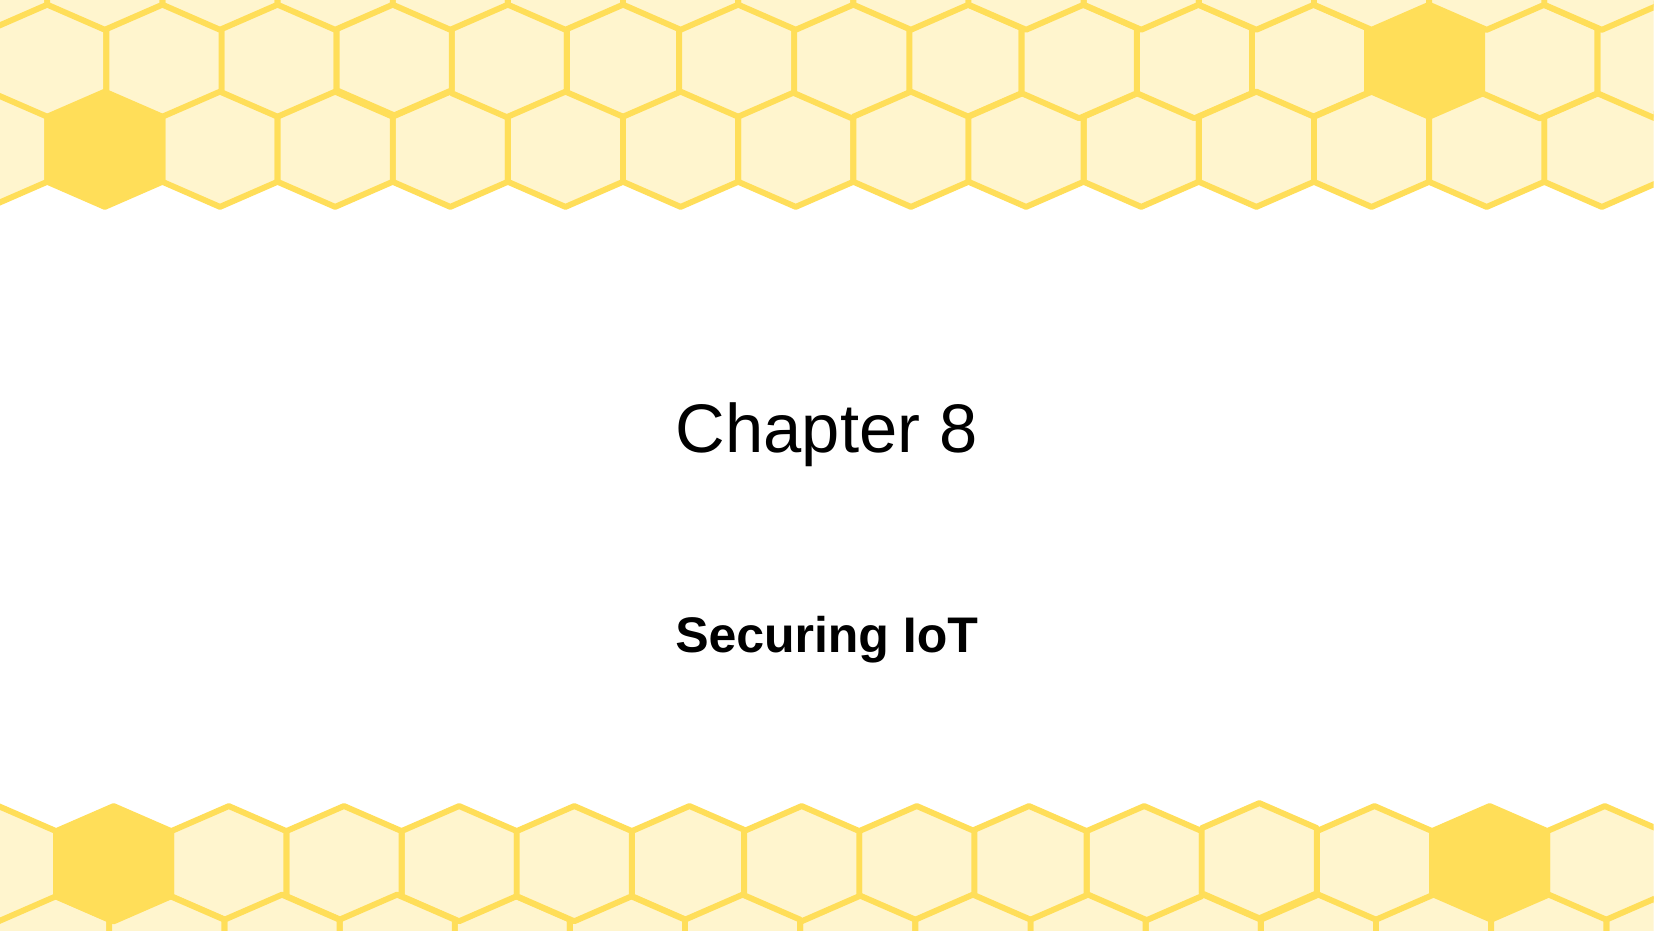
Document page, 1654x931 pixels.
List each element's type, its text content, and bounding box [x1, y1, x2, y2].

title Chapter 8 [88, 324, 1565, 532]
subtitle Securing IoT [88, 561, 1565, 709]
